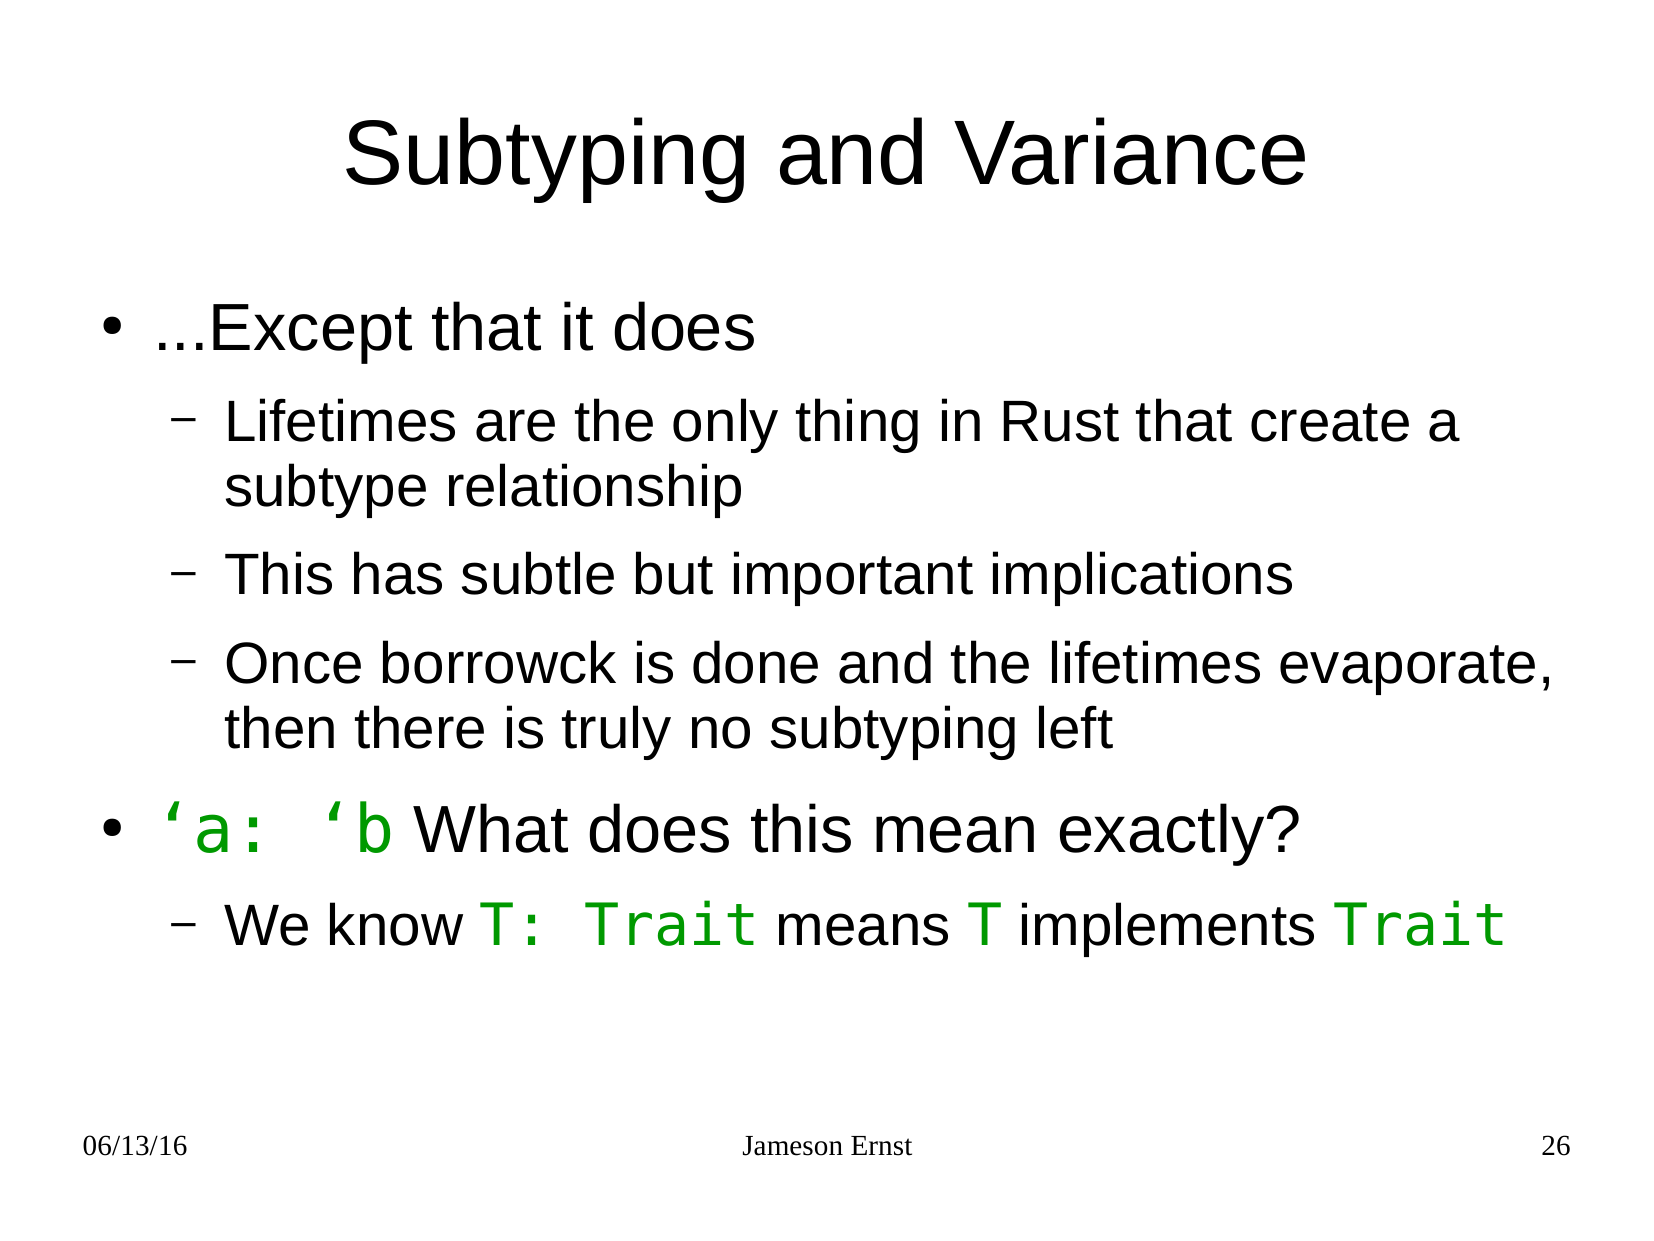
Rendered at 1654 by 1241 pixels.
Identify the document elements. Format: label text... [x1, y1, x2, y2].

list ...Except that it does Lifetimes are the only thing in Rust that create a subtype relationship This has subtle but important implications Once borrowck is done and the lifetimes evaporate, then there is truly no subtyping left ‘a: ‘b What does this mean exactly? We know T: Trait means T implements Trait [82, 290, 1571, 1010]
title Subtyping and Variance [82, 49, 1571, 257]
